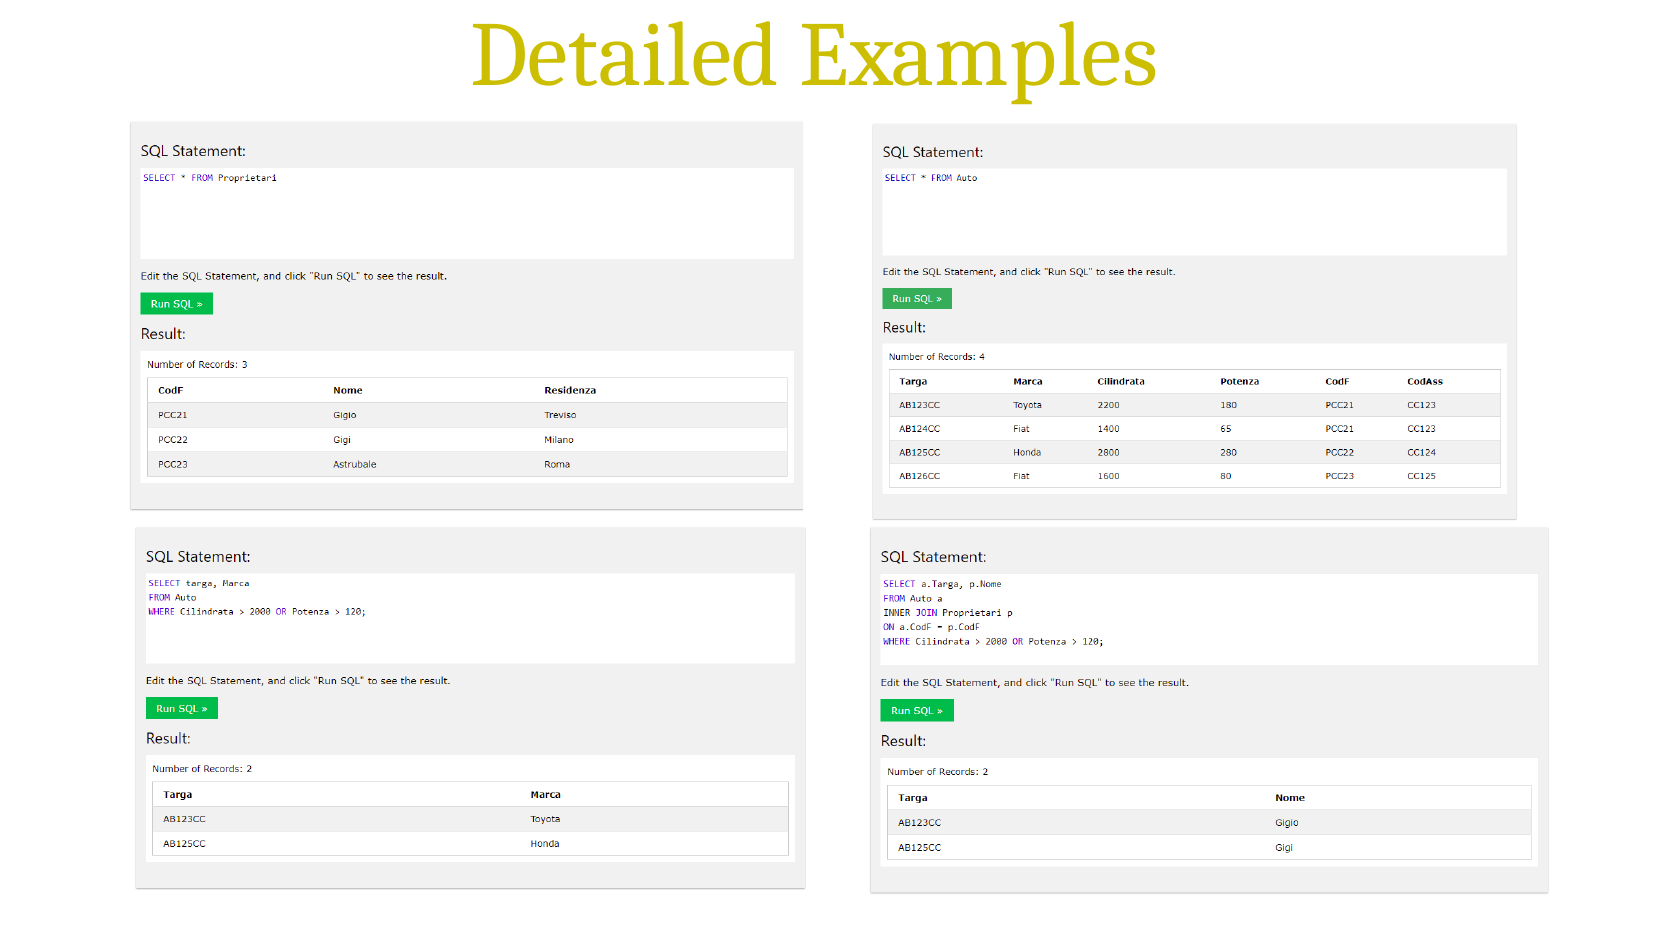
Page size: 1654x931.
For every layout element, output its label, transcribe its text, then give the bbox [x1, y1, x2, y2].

picture [126, 117, 804, 514]
picture [866, 524, 1552, 898]
picture [868, 119, 1518, 521]
picture [132, 524, 807, 892]
title Detailed Examples [70, 0, 1559, 79]
